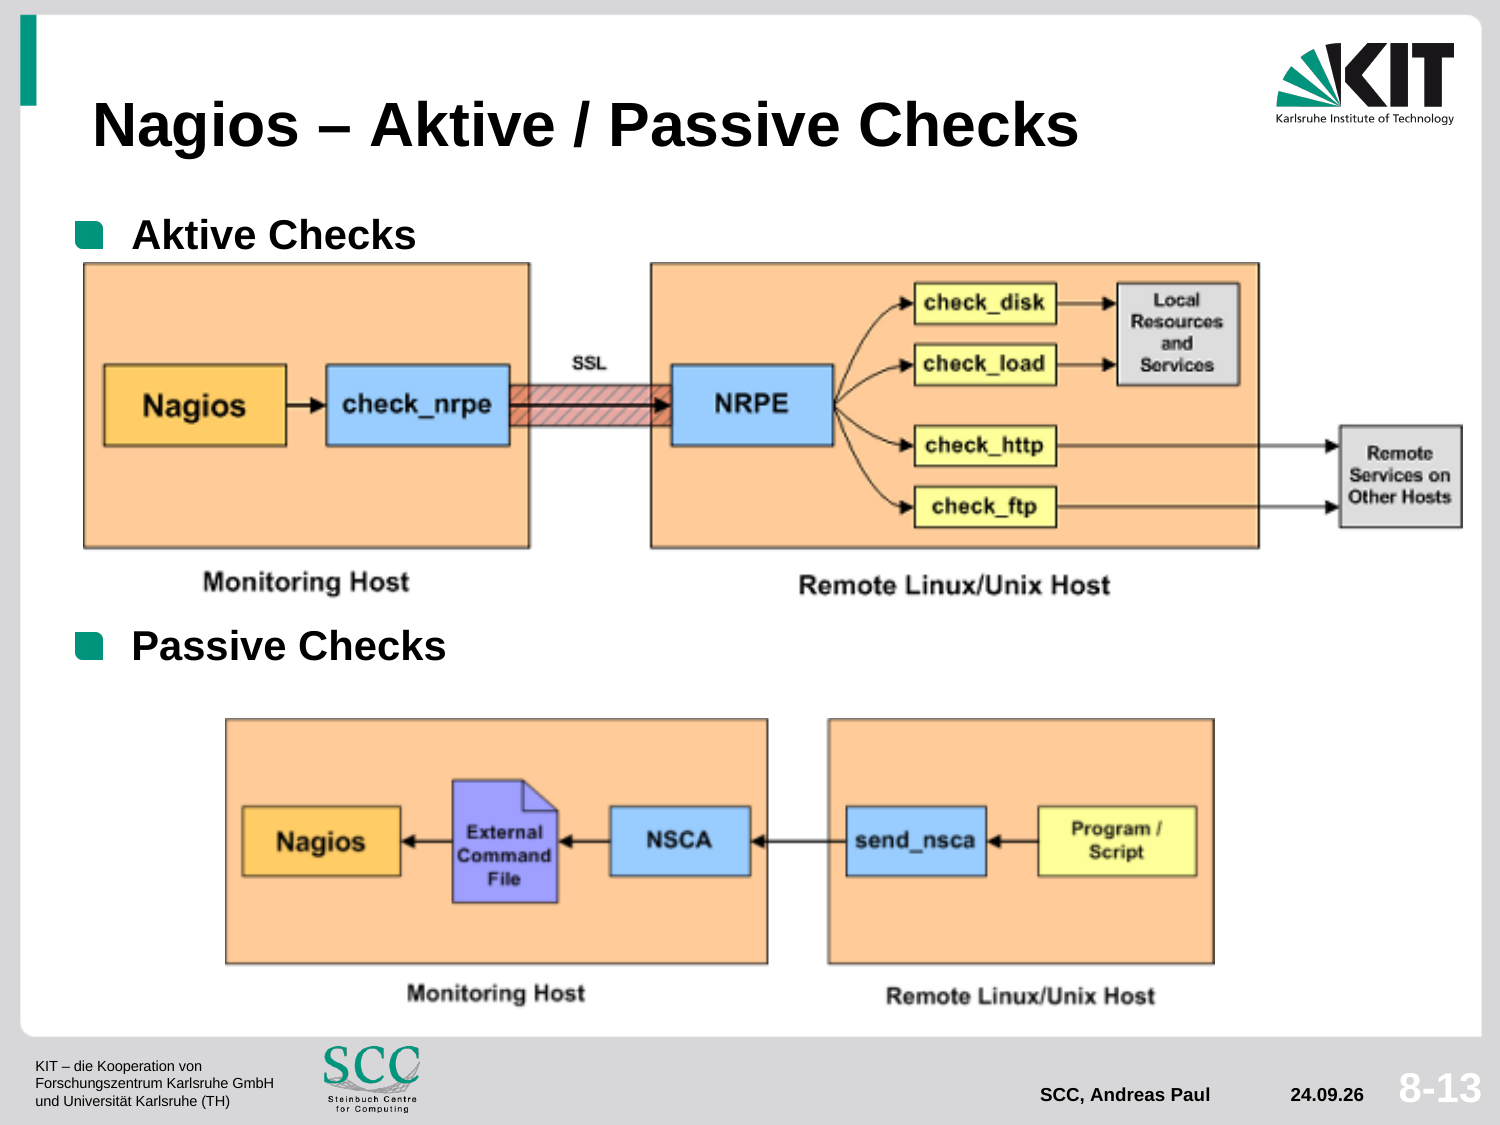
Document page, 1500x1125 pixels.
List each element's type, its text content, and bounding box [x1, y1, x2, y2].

title Nagios – Aktive / Passive Checks [92, 48, 1147, 199]
list Aktive Checks Passive Checks [75, 210, 1426, 938]
picture [0, 0, 1500, 1125]
